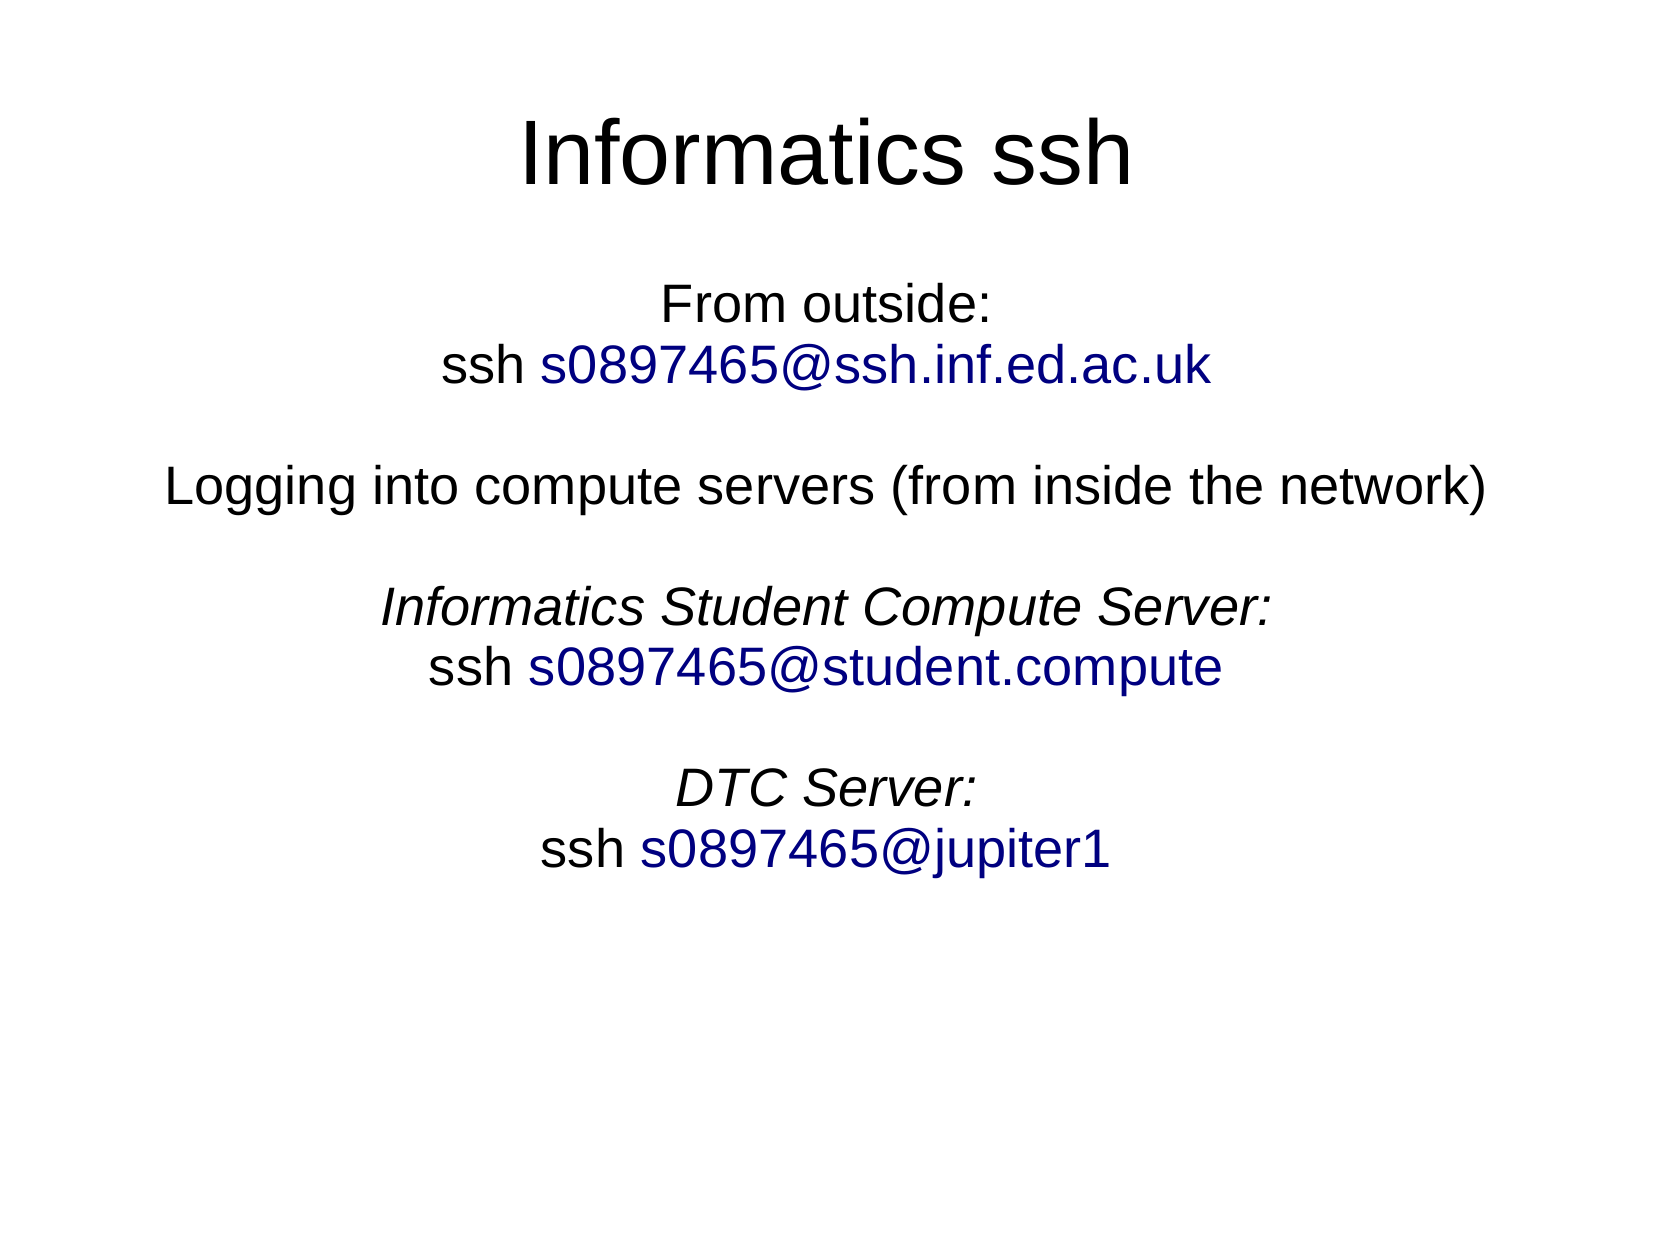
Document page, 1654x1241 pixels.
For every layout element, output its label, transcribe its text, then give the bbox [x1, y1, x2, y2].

title Informatics ssh [82, 56, 1571, 250]
subtitle From outside: ssh s0897465@ssh.inf.ed.ac.uk Logging into compute servers (from inside the network) Informatics Student Compute Server: ssh s0897465@student.compute DTC Server: ssh s0897465@jupiter1 [82, 273, 1571, 940]
